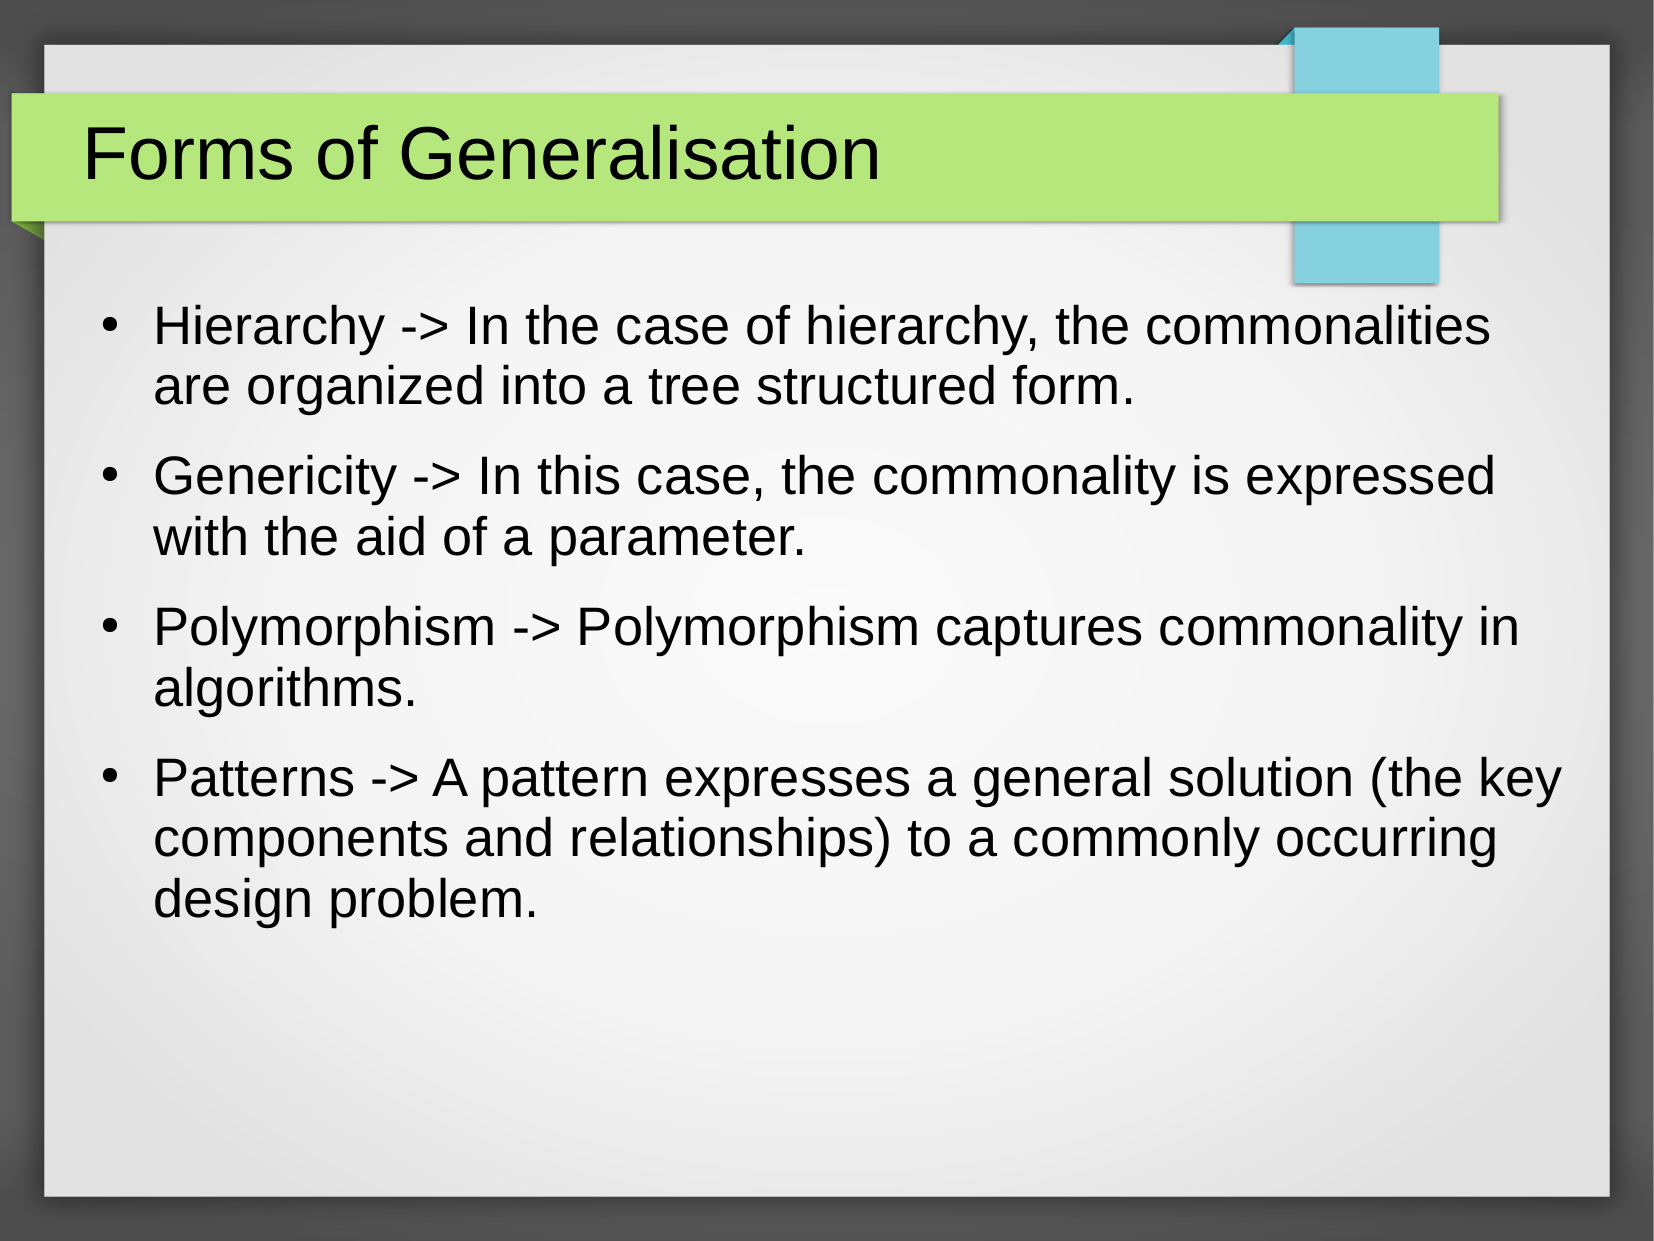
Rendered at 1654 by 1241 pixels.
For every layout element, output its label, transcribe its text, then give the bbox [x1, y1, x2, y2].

picture [0, 0, 1654, 1241]
list Hierarchy -> In the case of hierarchy, the commonalities are organized into a tree structured form. Genericity -> In this case, the commonality is expressed with the aid of a parameter. Polymorphism -> Polymorphism captures commonality in algorithms. Patterns -> A pattern expresses a general solution (the key components and relationships) to a commonly occurring design problem. [82, 295, 1571, 1015]
title Forms of Generalisation [82, 94, 1264, 213]
